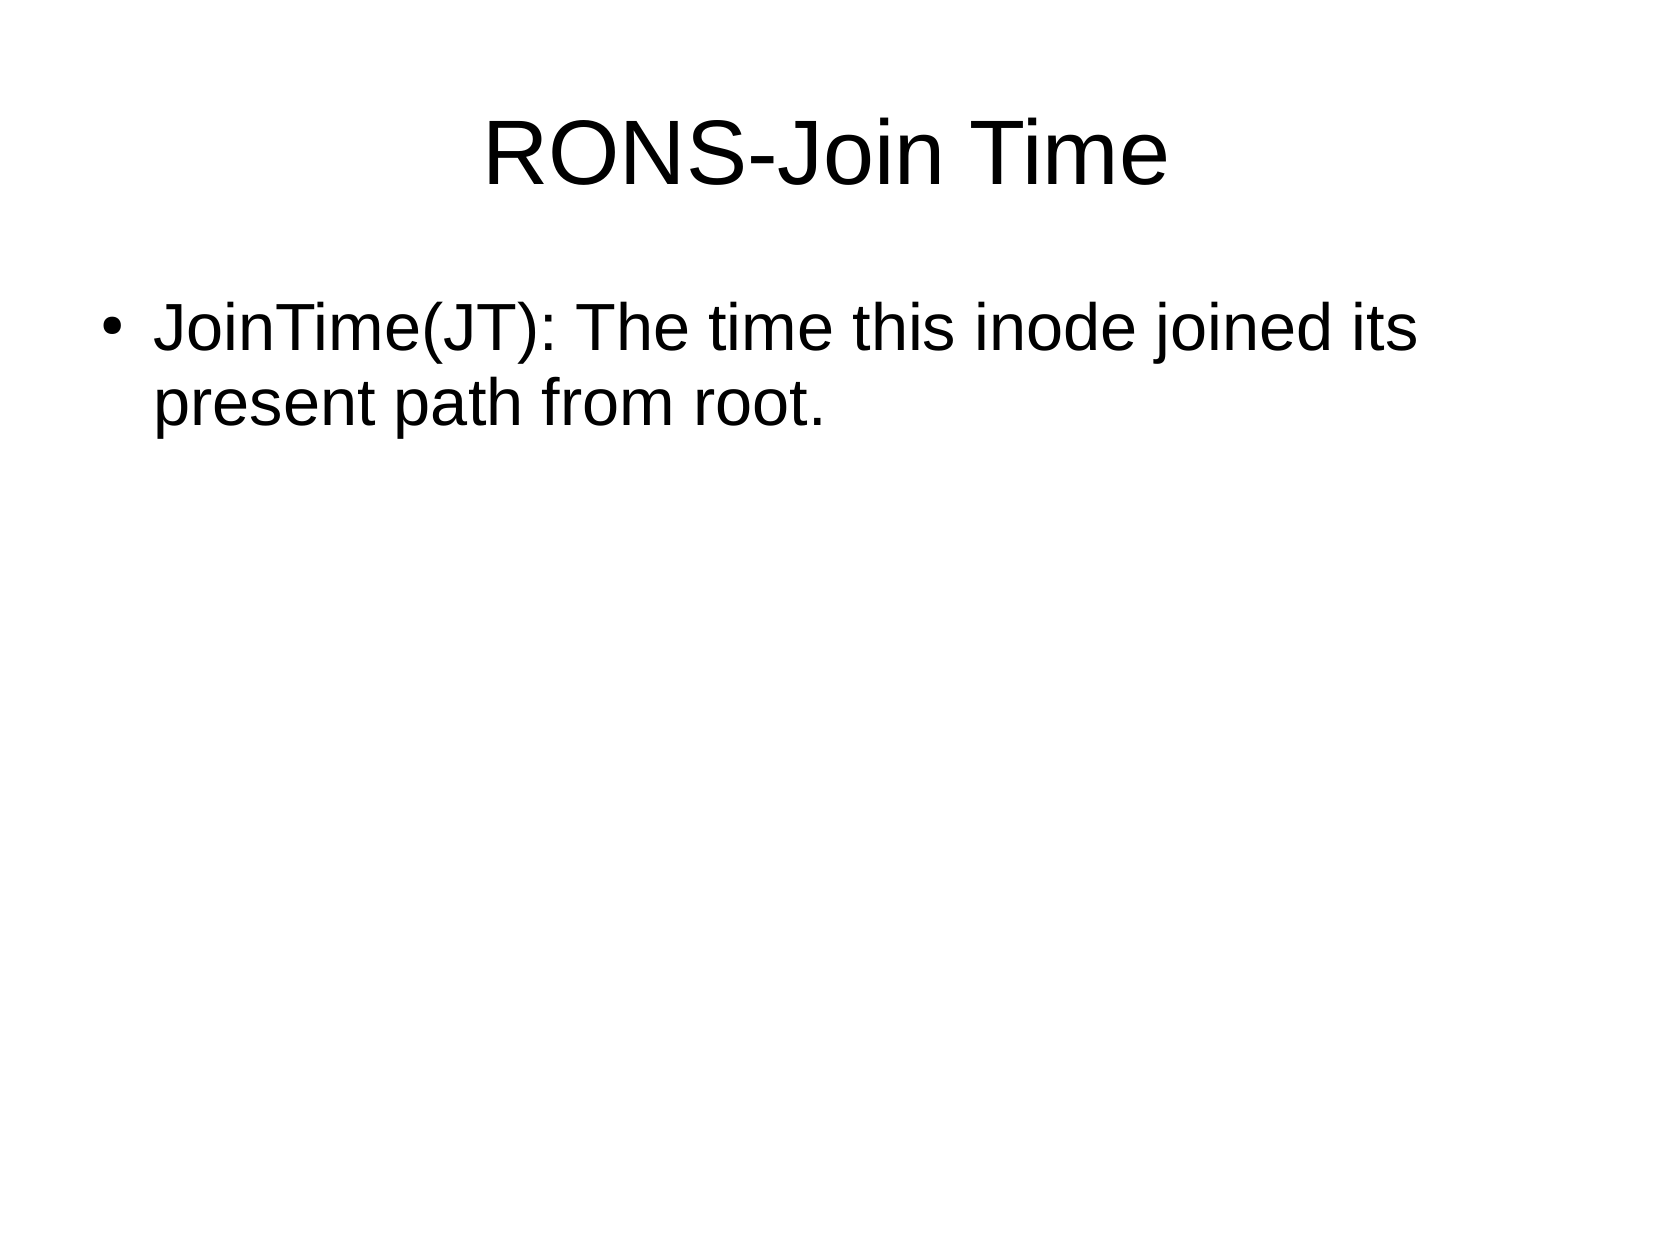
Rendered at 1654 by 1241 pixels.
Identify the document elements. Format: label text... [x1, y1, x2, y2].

list JoinTime(JT): The time this inode joined its present path from root. [82, 290, 1538, 1010]
title RONS-Join Time [82, 49, 1571, 257]
